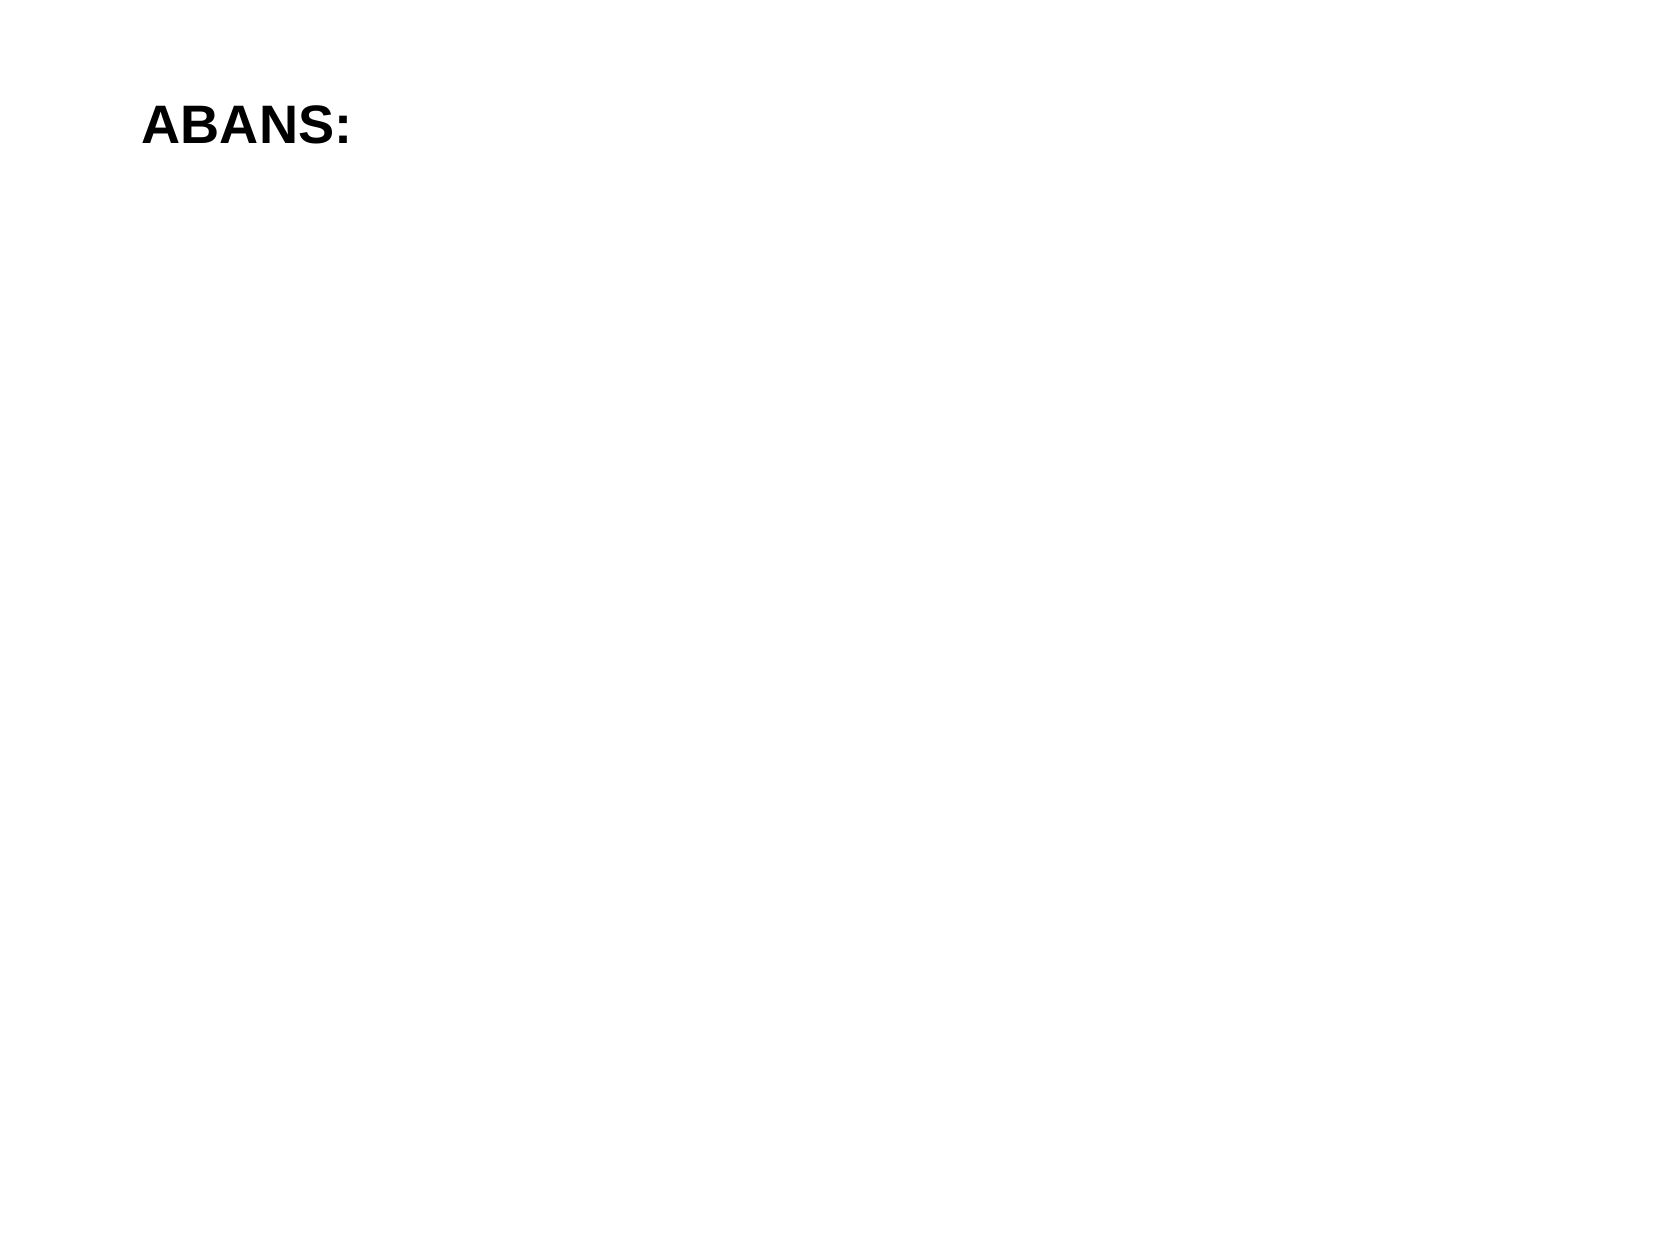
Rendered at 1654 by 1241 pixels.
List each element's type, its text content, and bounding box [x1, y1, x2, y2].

list ABANS: [70, 94, 1560, 1063]
